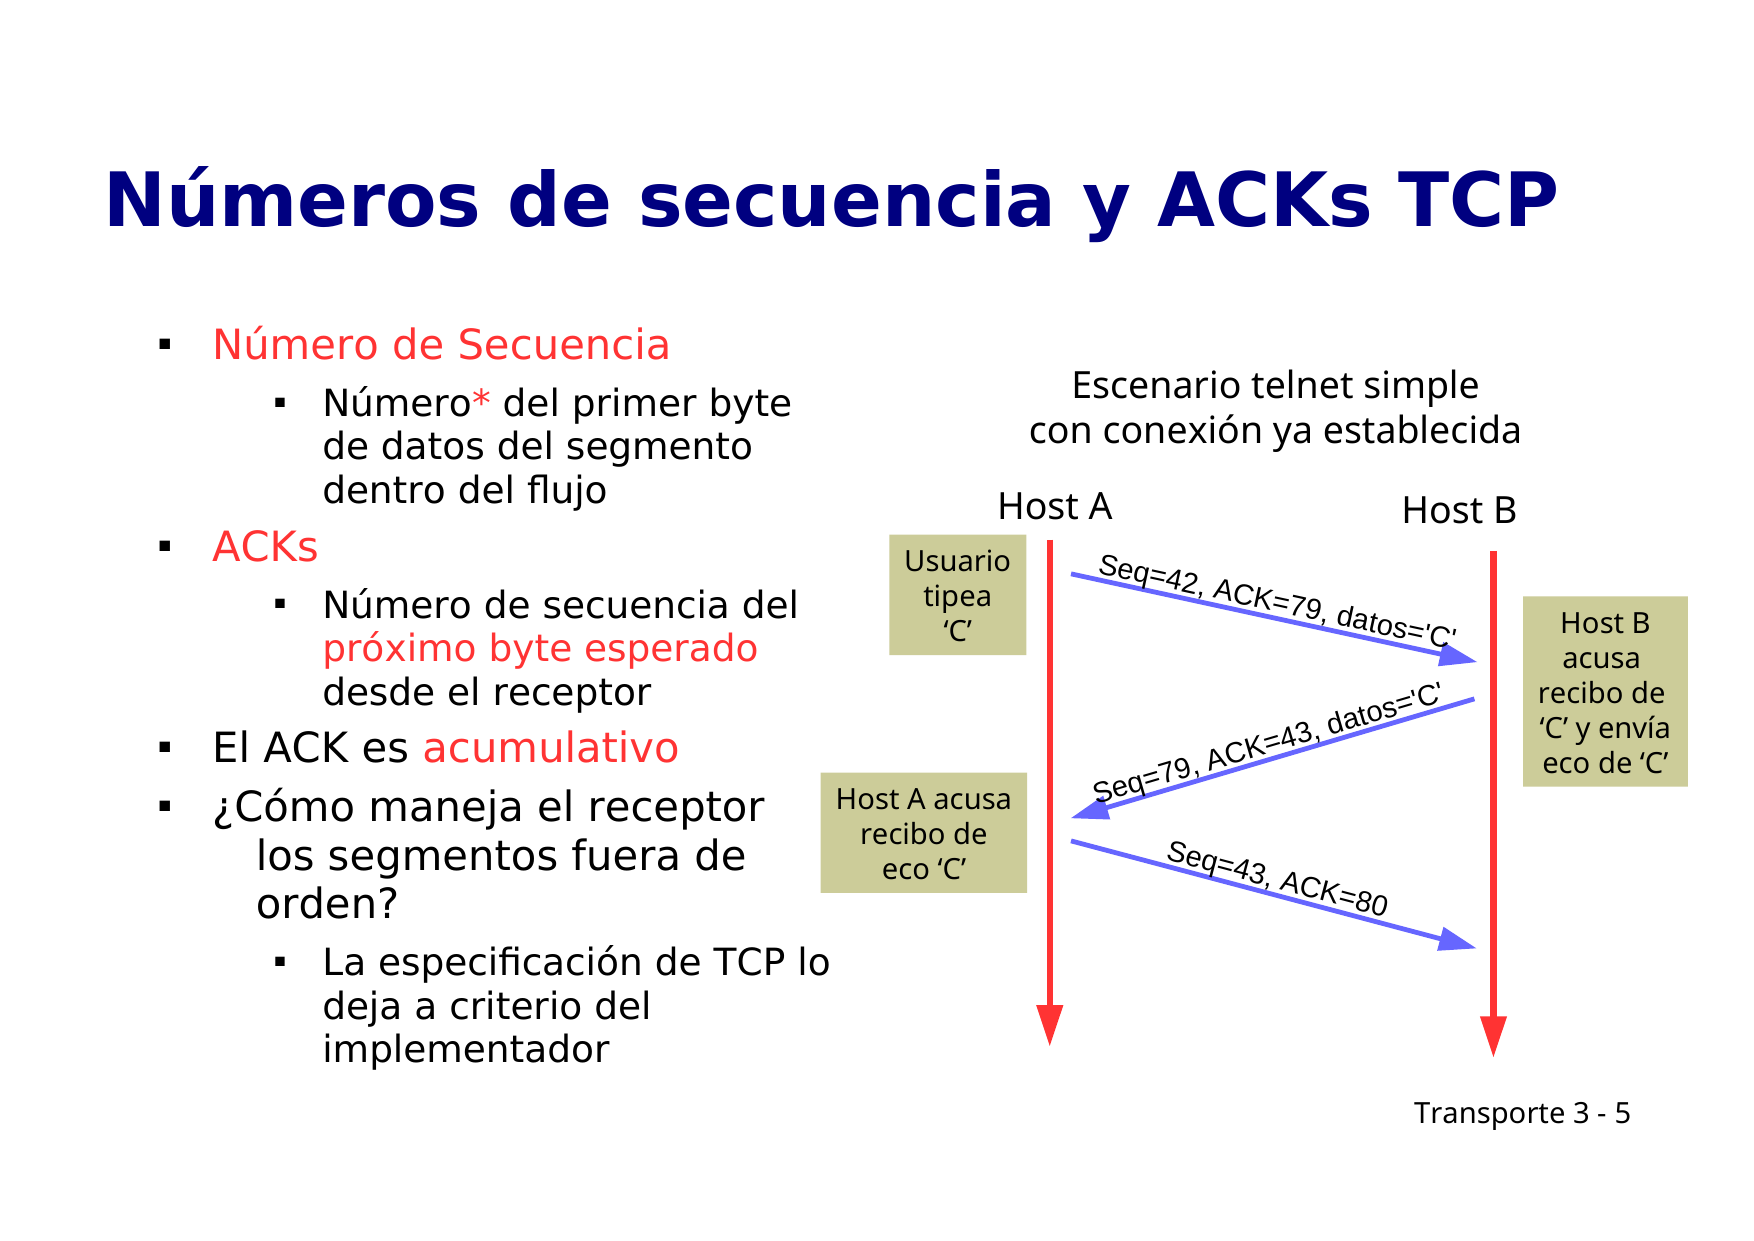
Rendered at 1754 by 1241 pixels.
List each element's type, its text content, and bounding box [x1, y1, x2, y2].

text_box Host A acusa recibo de eco ‘C’ [820, 772, 1028, 893]
text_box Host B [1386, 478, 1533, 539]
text_box Host B acusa recibo de ‘C’ y envía eco de ‘C’ [1523, 596, 1688, 787]
text_box Host A [982, 474, 1128, 535]
title Números de secuencia y ACKs TCP [88, 95, 1654, 298]
text_box Usuario tipea ‘C’ [889, 534, 1027, 656]
list Número de Secuencia Número* del primer byte de datos del segmento dentro del flujo ACKs Número de secuencia del próximo byte esperado desde el receptor El ACK es acumulativo ¿Cómo maneja el receptor los segmentos fuera de orden? La especificación de TCP lo deja a criterio del implementador [154, 320, 833, 1072]
text_box Escenario telnet simple con conexión ya establecida [1014, 353, 1538, 460]
